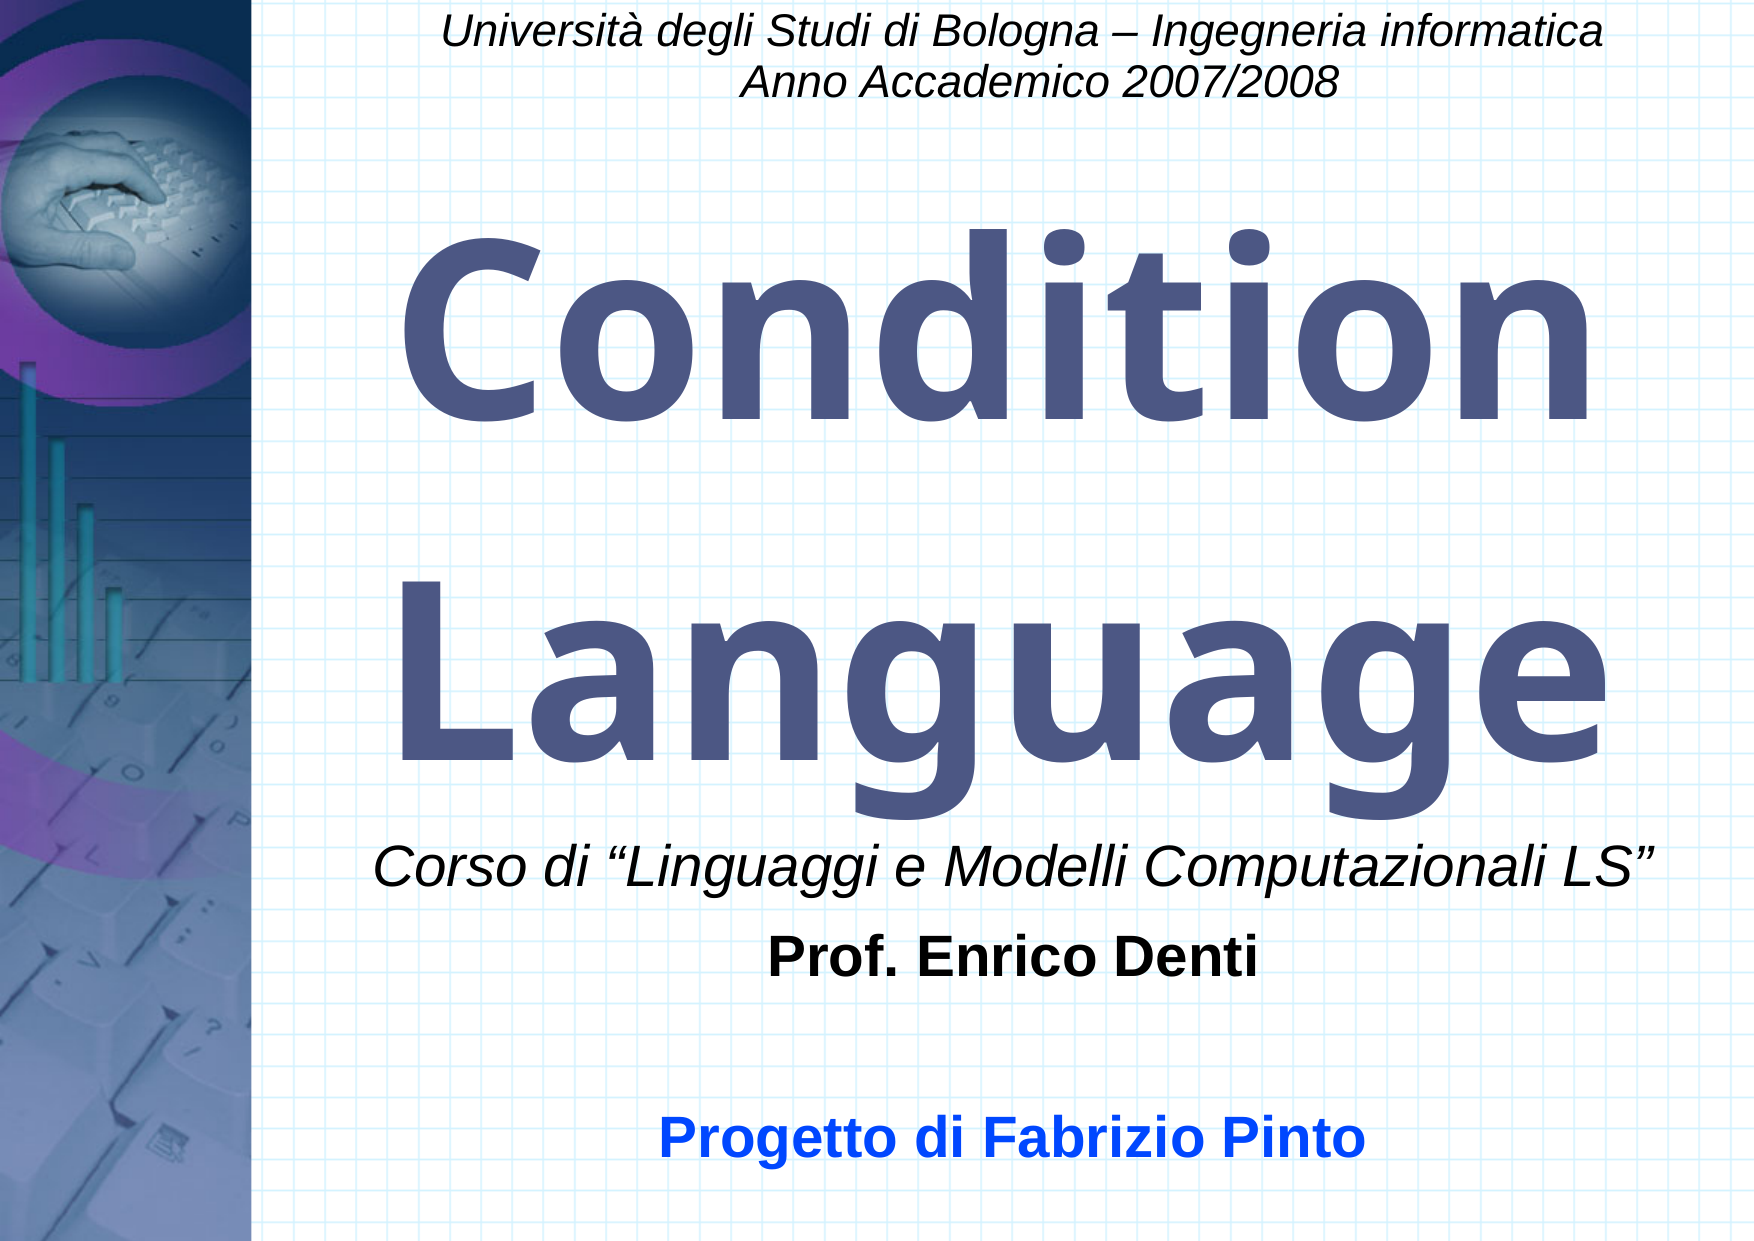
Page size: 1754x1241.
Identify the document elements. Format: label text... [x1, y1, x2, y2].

subtitle Università degli Studi di Bologna – Ingegneria informatica Anno Accademico 2007/2008 [270, 0, 1740, 130]
title Condition Language [246, 243, 1751, 744]
picture [0, 0, 1754, 1241]
text_box Corso di “Linguaggi e Modelli Computazionali LS” Prof. Enrico Denti Progetto di Fabrizio Pinto [270, 832, 1740, 1176]
